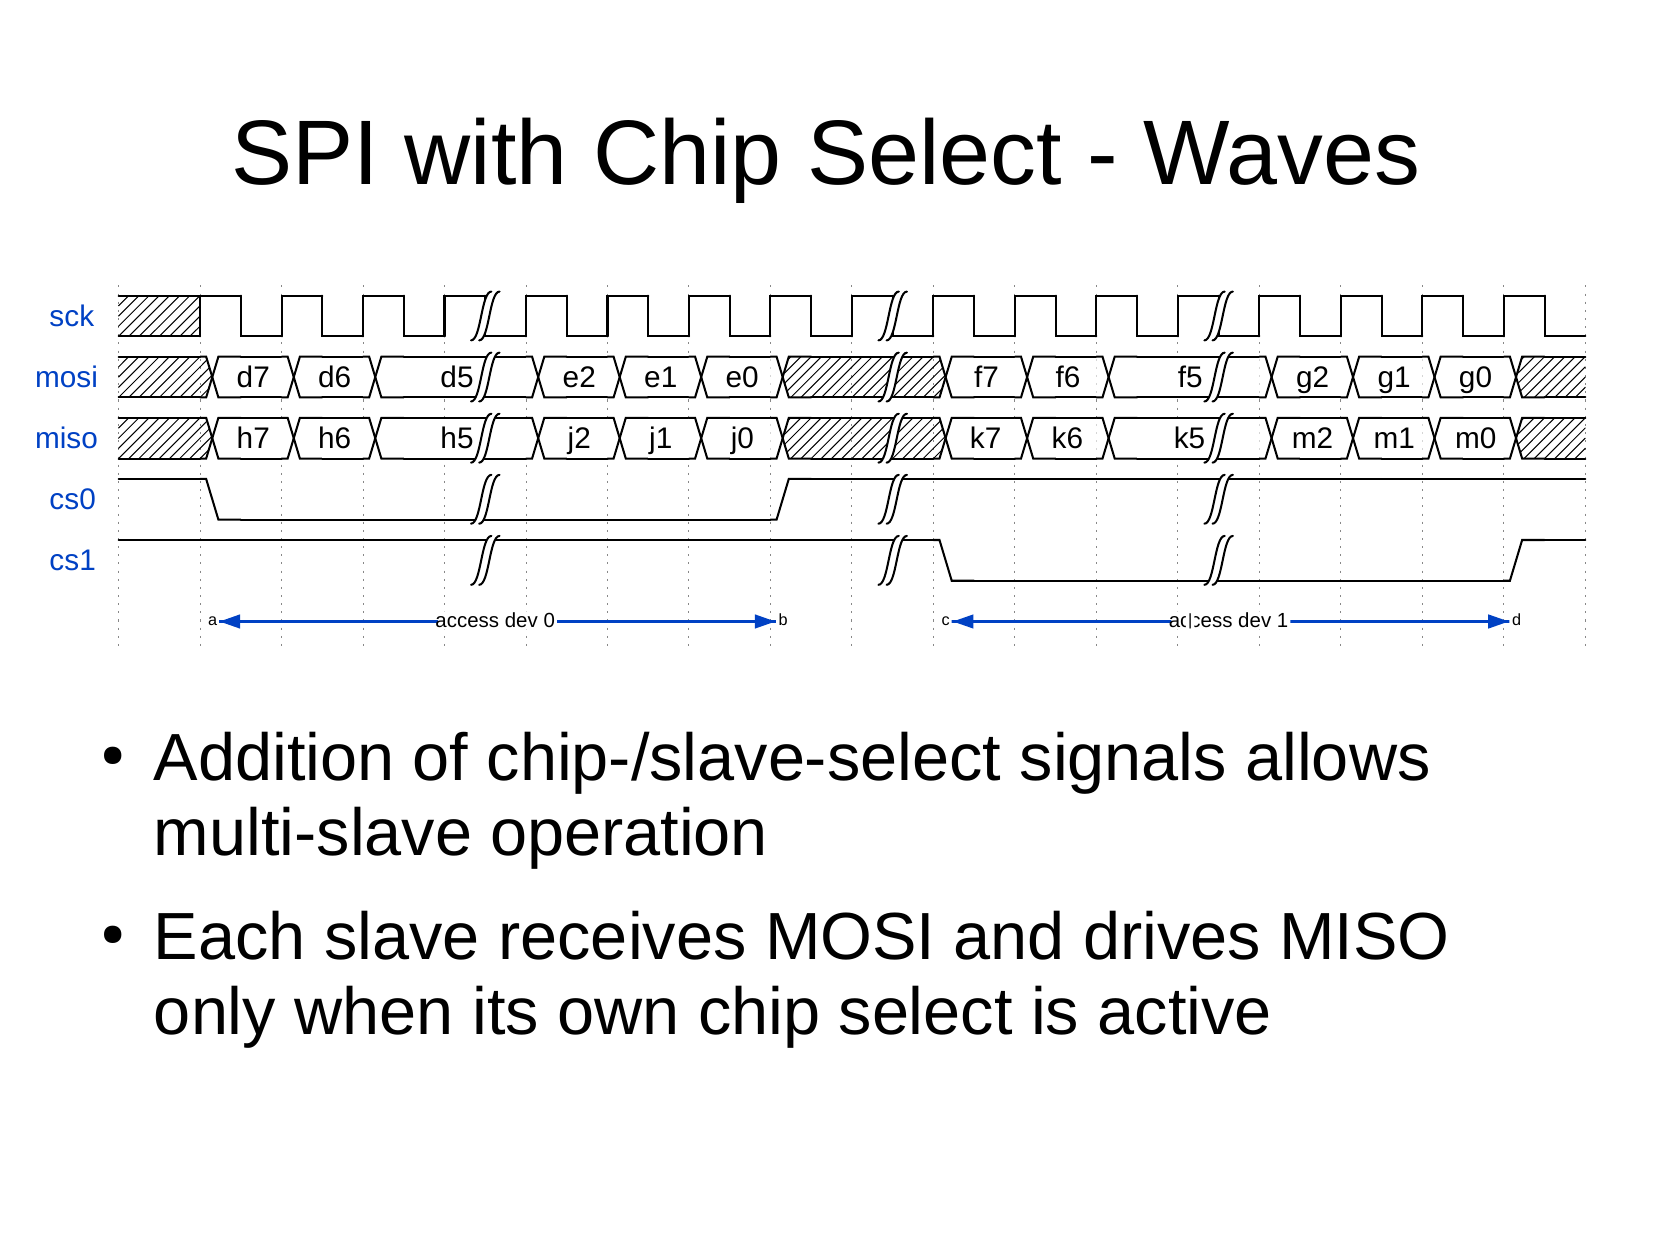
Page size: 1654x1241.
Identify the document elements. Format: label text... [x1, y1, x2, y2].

picture [0, 284, 1626, 652]
title SPI with Chip Select - Waves [82, 49, 1571, 257]
list Addition of chip-/slave-select signals allows multi-slave operation Each slave receives MOSI and drives MISO only when its own chip select is active [83, 720, 1572, 1156]
